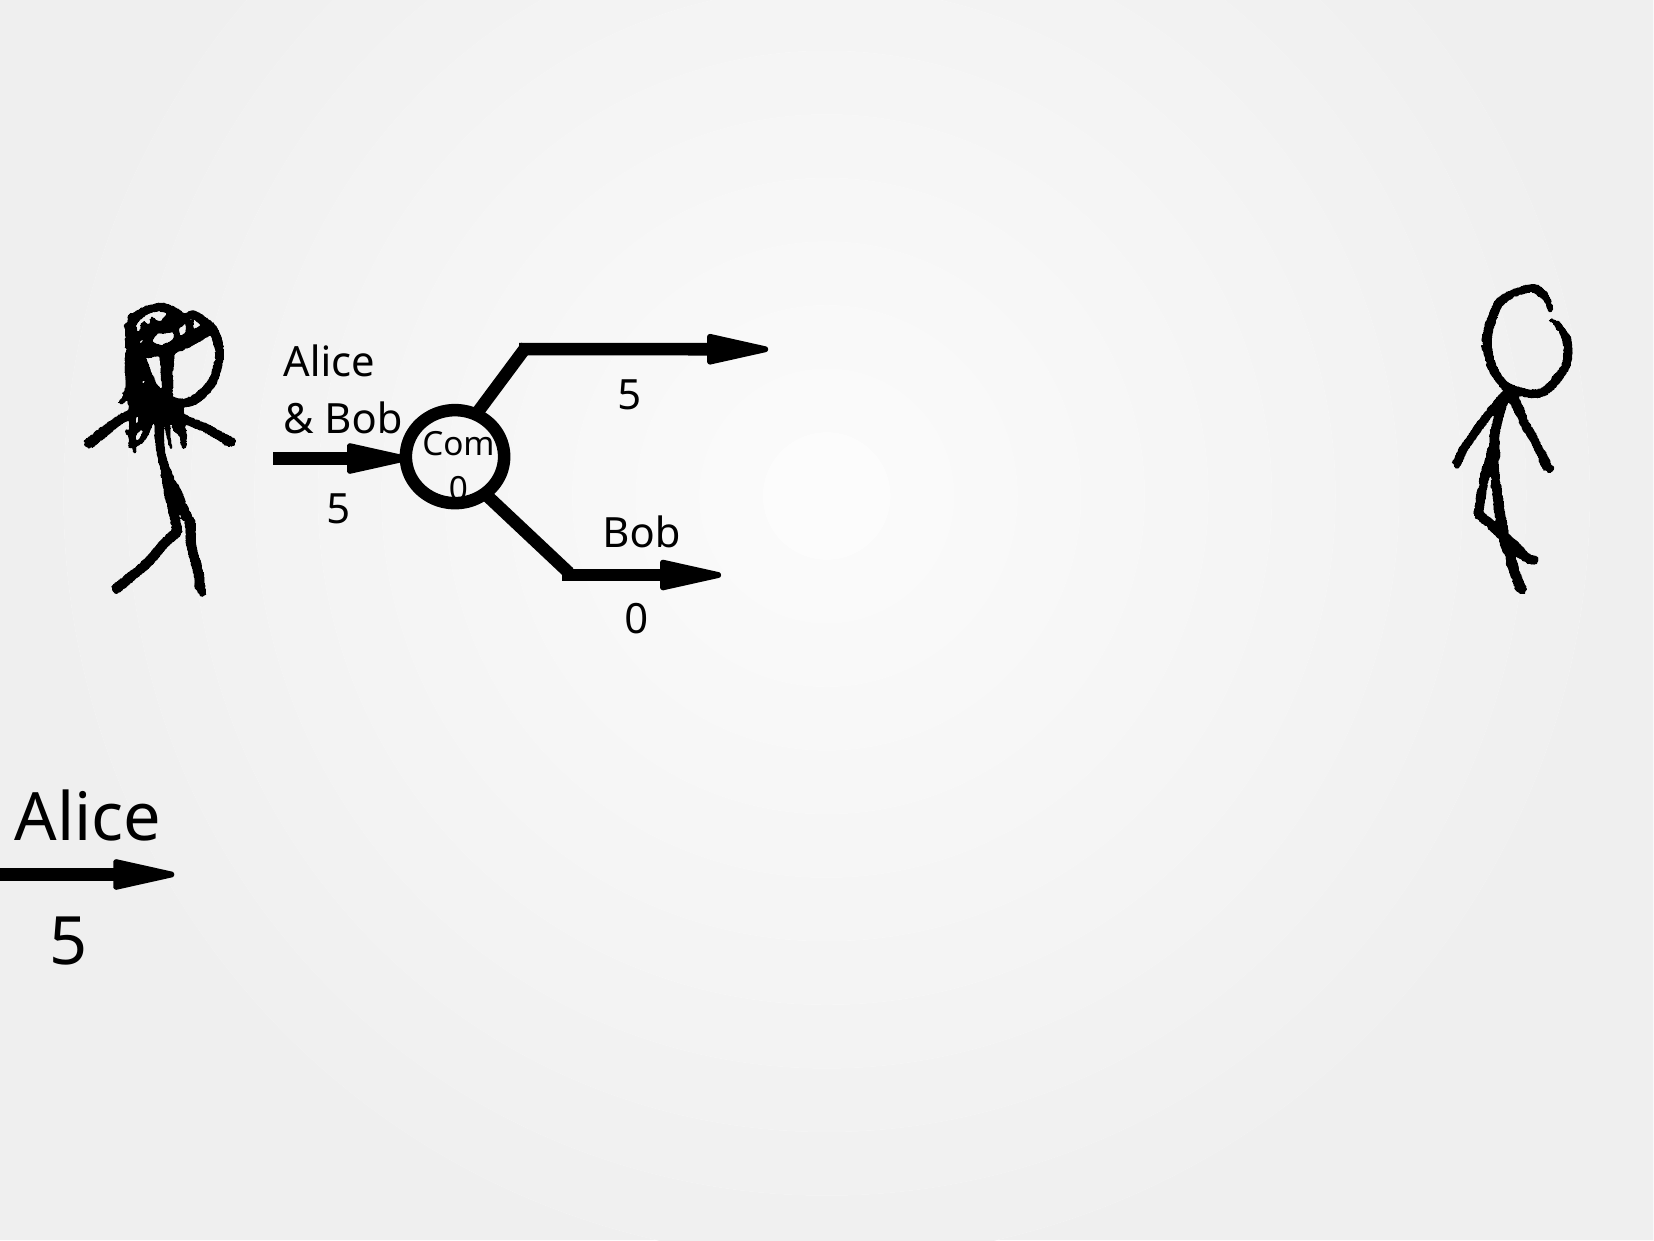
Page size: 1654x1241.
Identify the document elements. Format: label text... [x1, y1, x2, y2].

picture [1448, 280, 1576, 597]
text_box 0 [609, 581, 673, 652]
text_box 5 [311, 471, 367, 542]
picture [82, 301, 238, 597]
text_box Com 0 [407, 412, 526, 510]
text_box 5 [34, 886, 121, 988]
text_box Alice [0, 761, 192, 857]
text_box 5 [602, 357, 657, 428]
text_box Alice & Bob [268, 324, 442, 451]
text_box Bob [587, 495, 698, 561]
